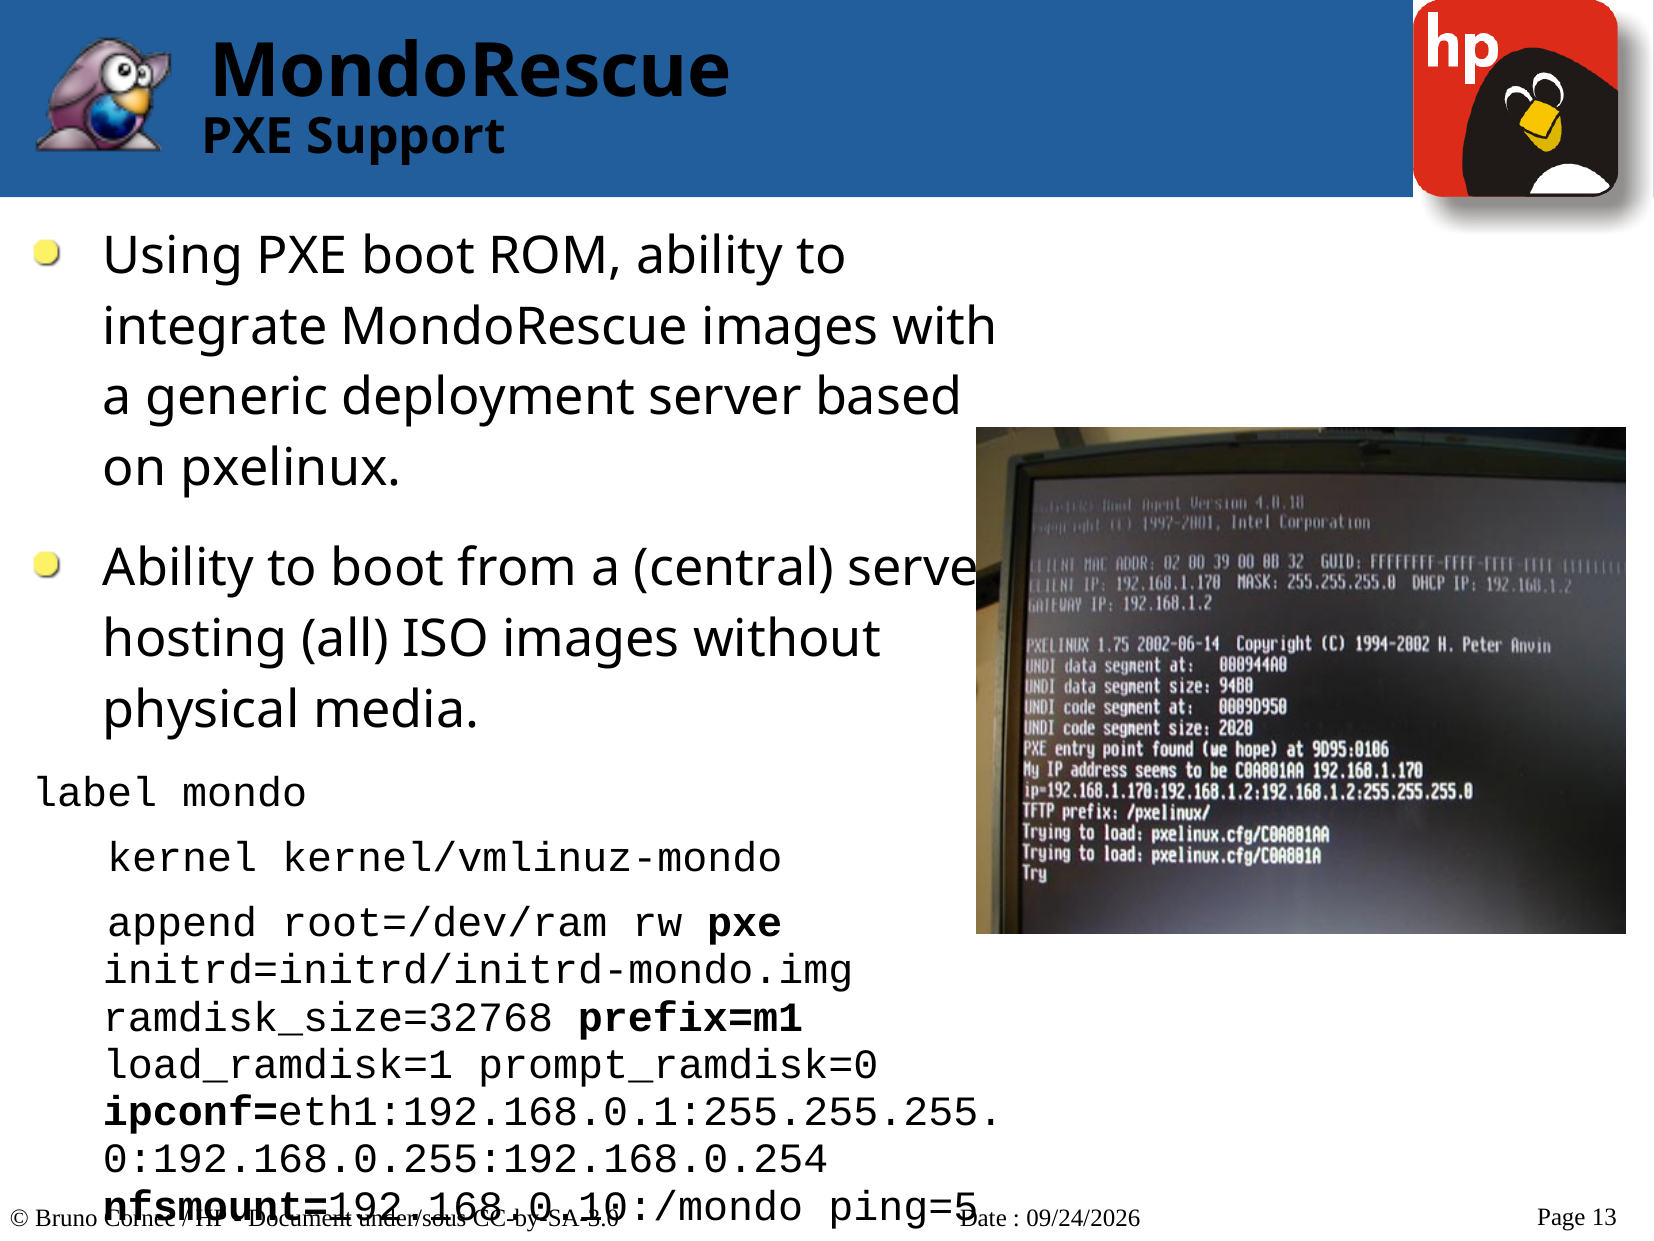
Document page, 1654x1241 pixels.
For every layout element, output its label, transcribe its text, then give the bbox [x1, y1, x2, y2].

picture [0, 0, 211, 199]
title PXE Support [201, 32, 1191, 241]
picture [1413, 0, 1654, 235]
picture [976, 427, 1626, 934]
list Using PXE boot ROM, ability to integrate MondoRescue images with a generic deployment server based on pxelinux. Ability to boot from a (central) server hosting (all) ISO images without physical media. label mondo kernel kernel/vmlinuz-mondo append root=/dev/ram rw pxe initrd=initrd/initrd-mondo.img ramdisk_size=32768 prefix=m1 load_ramdisk=1 prompt_ramdisk=0 ipconf=eth1:192.168.0.1:255.255.255.0:192.168.0.255:192.168.0.254 nfsmount=192.168.0.10:/mondo ping=5 [20, 217, 1005, 1181]
